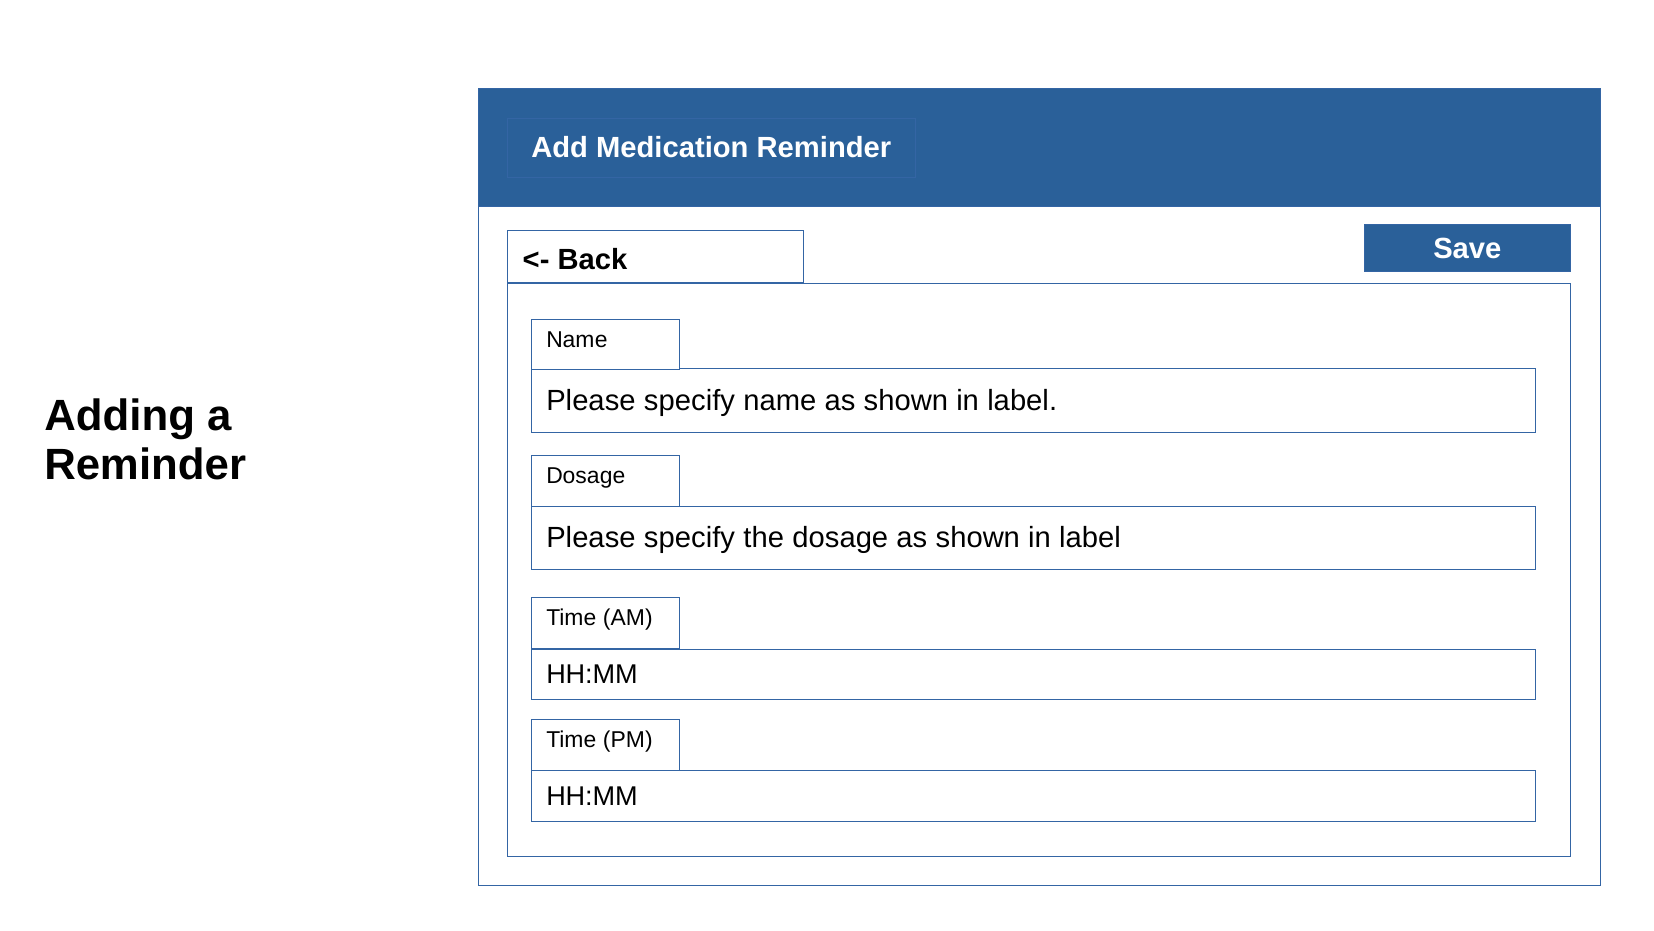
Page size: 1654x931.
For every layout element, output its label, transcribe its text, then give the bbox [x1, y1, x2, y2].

text_box Dosage [531, 455, 680, 507]
text_box [478, 88, 1601, 886]
text_box Save [1364, 224, 1571, 272]
text_box Add Medication Reminder [507, 118, 916, 178]
text_box Name [531, 319, 680, 370]
text_box HH:MM [531, 770, 1536, 822]
text_box HH:MM [531, 649, 1536, 700]
text_box Please specify the dosage as shown in label [531, 506, 1536, 570]
text_box Please specify name as shown in label. [531, 368, 1536, 433]
text_box Adding a Reminder [29, 383, 443, 546]
text_box <- Back [507, 230, 804, 283]
text_box Time (AM) [531, 597, 680, 649]
text_box Time (PM) [531, 719, 680, 770]
